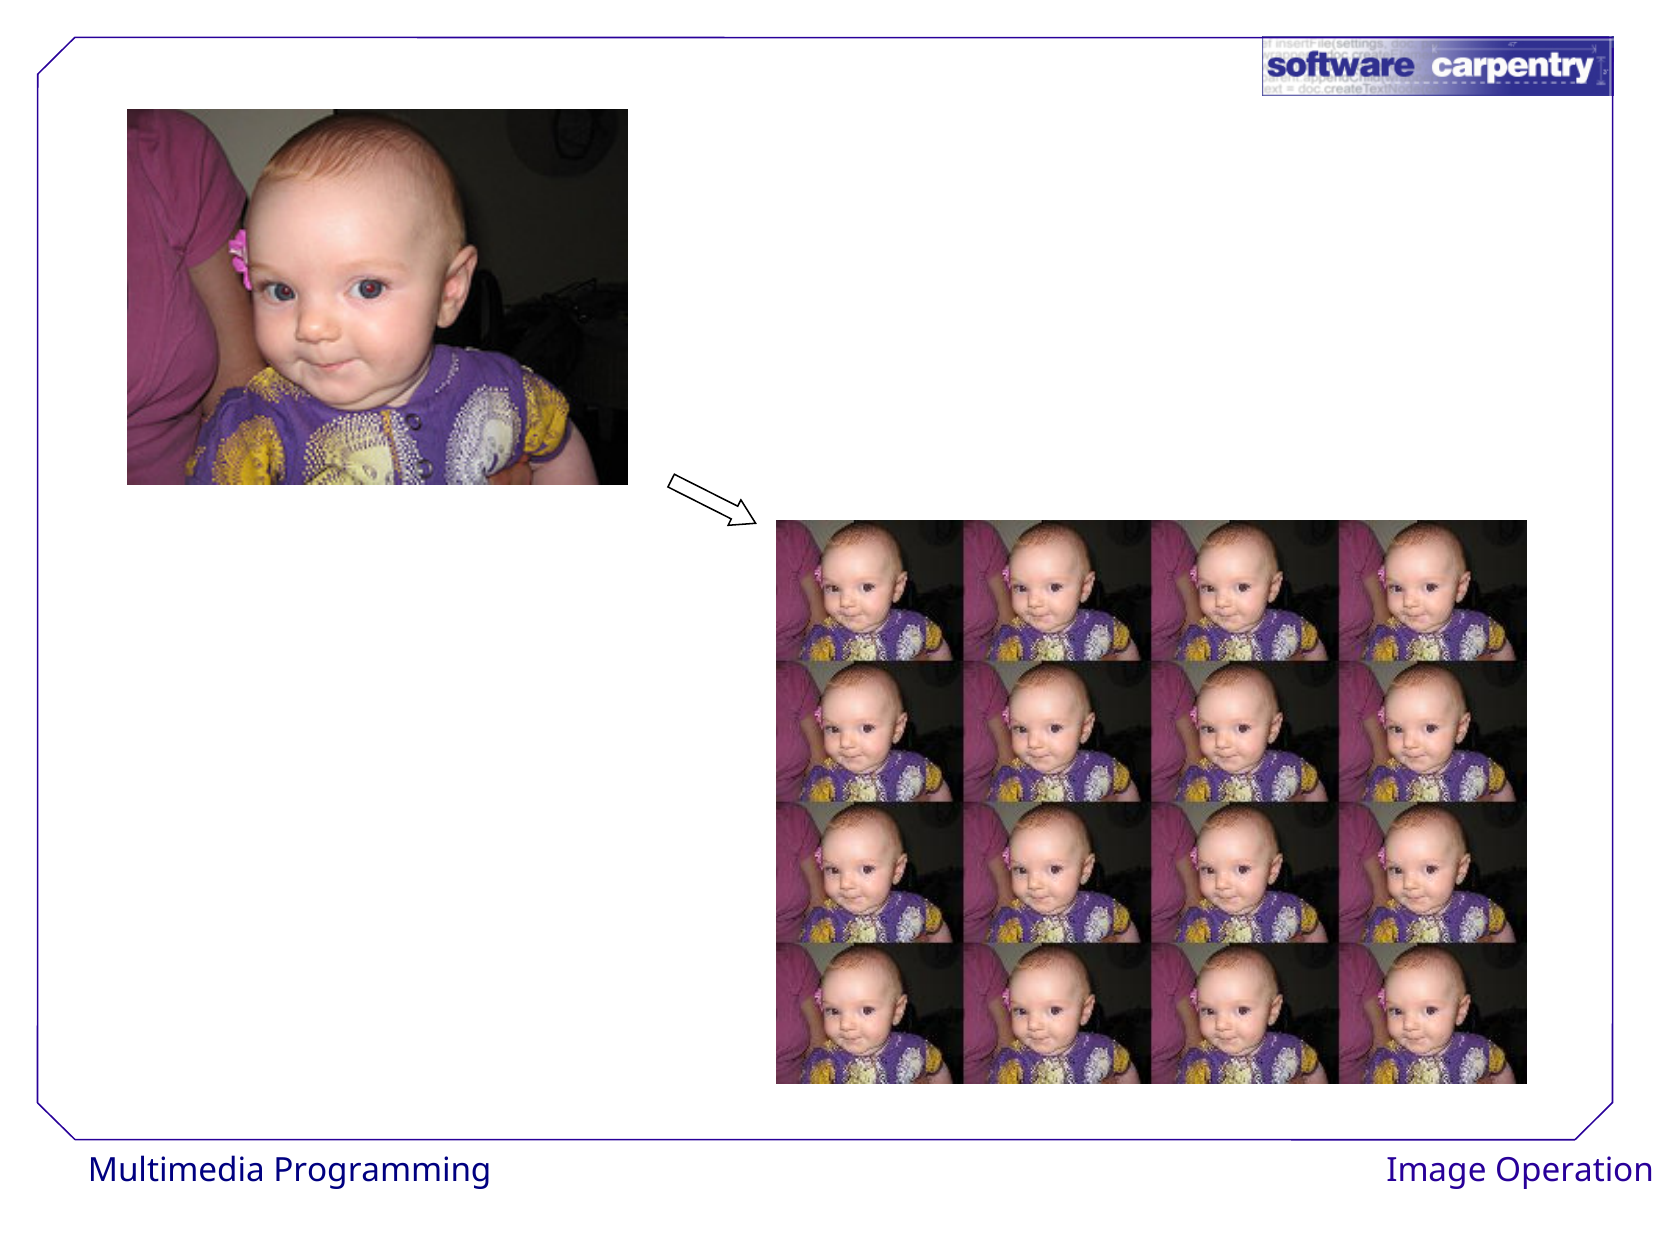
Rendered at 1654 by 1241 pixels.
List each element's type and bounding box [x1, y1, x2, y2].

picture [127, 109, 628, 485]
picture [776, 520, 1527, 1084]
picture [1262, 36, 1614, 96]
